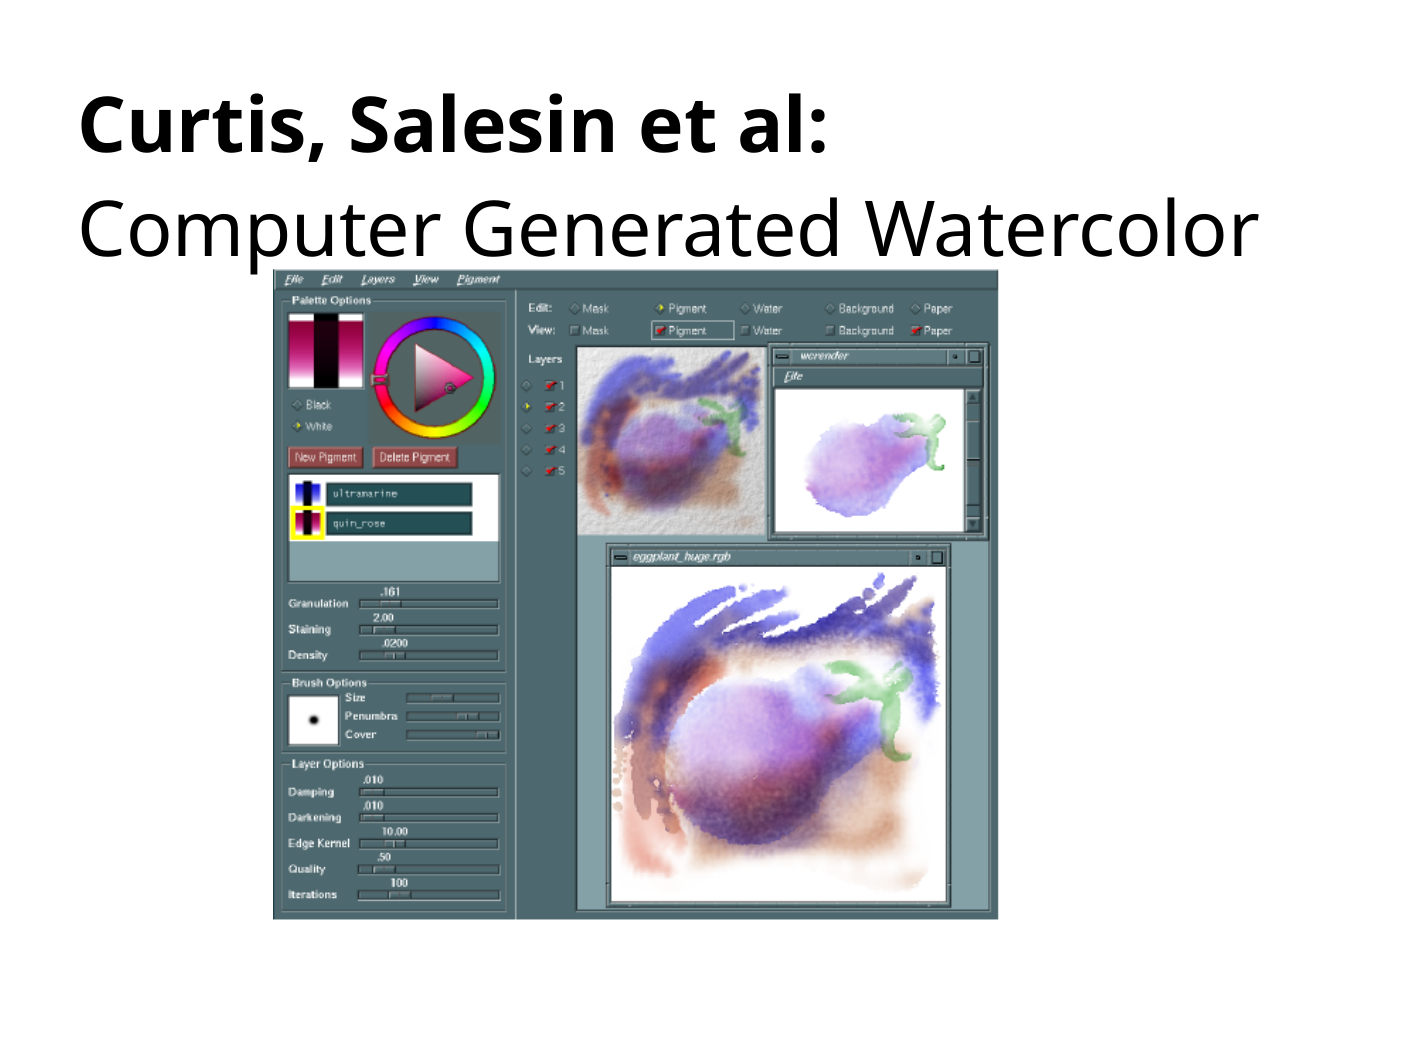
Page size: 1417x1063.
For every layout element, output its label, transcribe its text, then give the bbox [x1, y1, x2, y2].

text_box [62, 270, 1336, 982]
picture [273, 261, 1004, 931]
text_box Curtis, Salesin et al: Computer Generated Watercolor [62, 62, 1336, 270]
